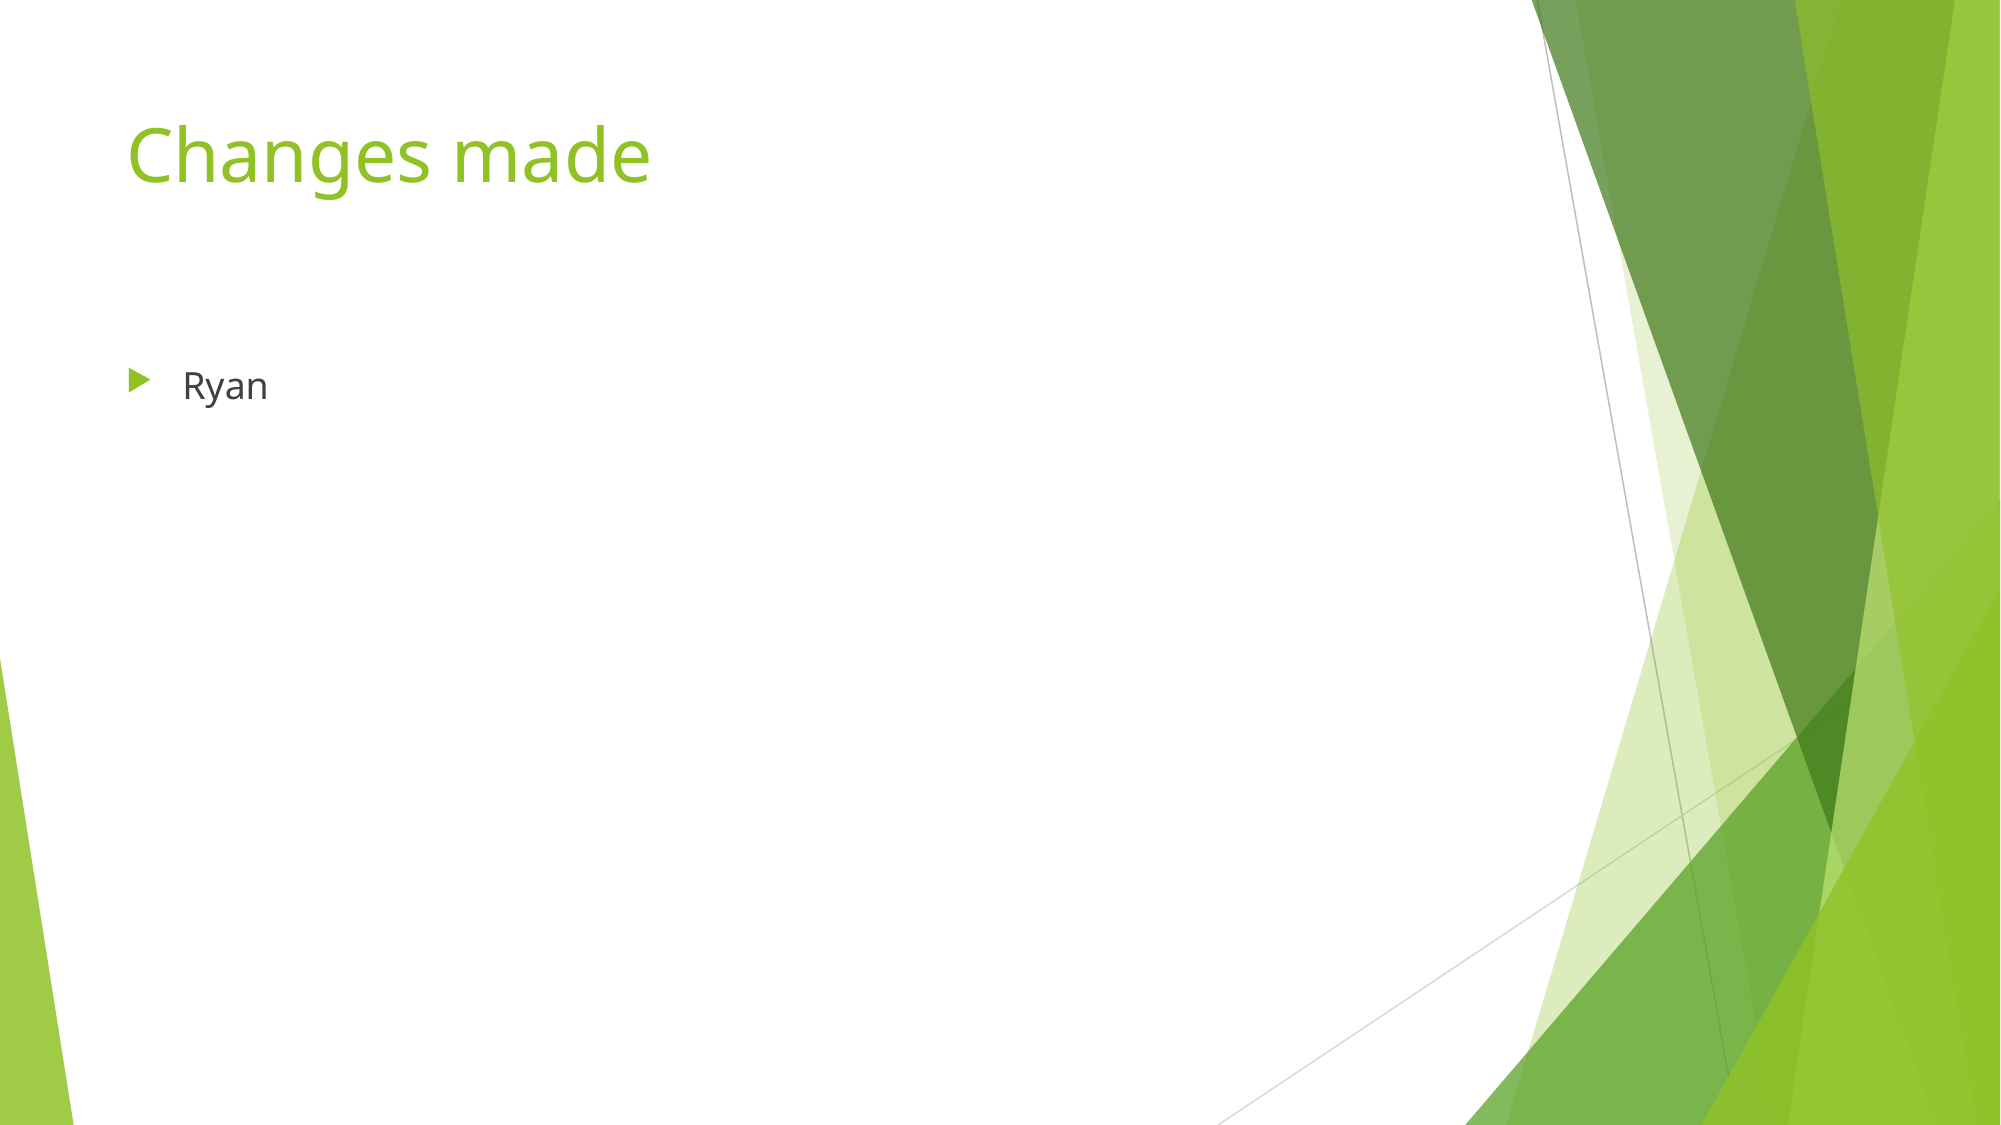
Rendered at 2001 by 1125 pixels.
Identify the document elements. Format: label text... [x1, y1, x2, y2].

title Changes made [111, 99, 1522, 317]
list Ryan [111, 354, 1522, 992]
